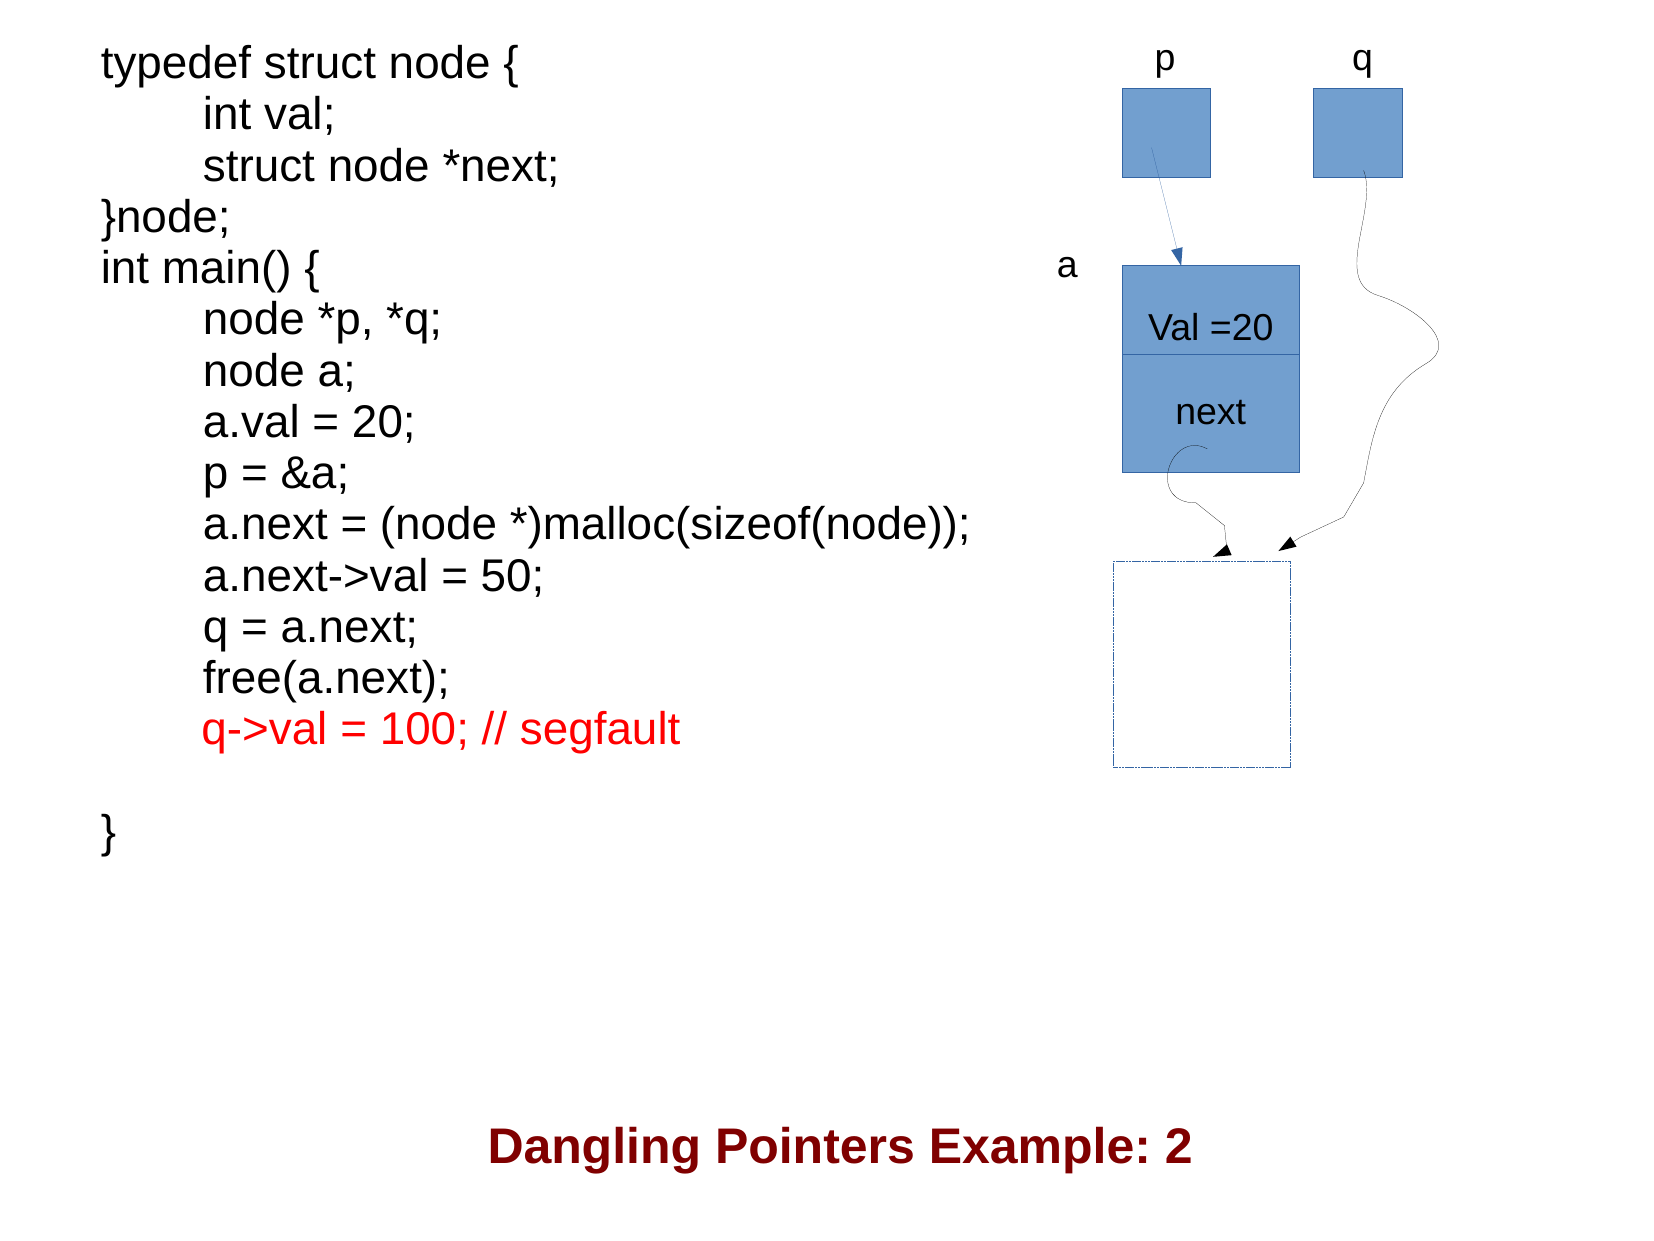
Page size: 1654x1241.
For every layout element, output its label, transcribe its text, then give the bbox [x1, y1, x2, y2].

text_box Val =20 next [1122, 355, 1300, 473]
text_box Val =20 next [1122, 265, 1300, 354]
text_box a [1042, 236, 1093, 325]
text_box p [1139, 29, 1191, 87]
text_box [1313, 88, 1403, 178]
text_box [1122, 88, 1211, 178]
text_box typedef struct node { int val; struct node *next; }node; int main() { node *p, *q; node a; a.val = 20; p = &a; a.next = (node *)malloc(sizeof(node)); a.next->val = 50; q = a.next; free(a.next); q->val = 100; // segfault } [86, 29, 1004, 865]
text_box q [1337, 29, 1388, 87]
text_box Dangling Pointers Example: 2 [472, 1110, 1209, 1182]
